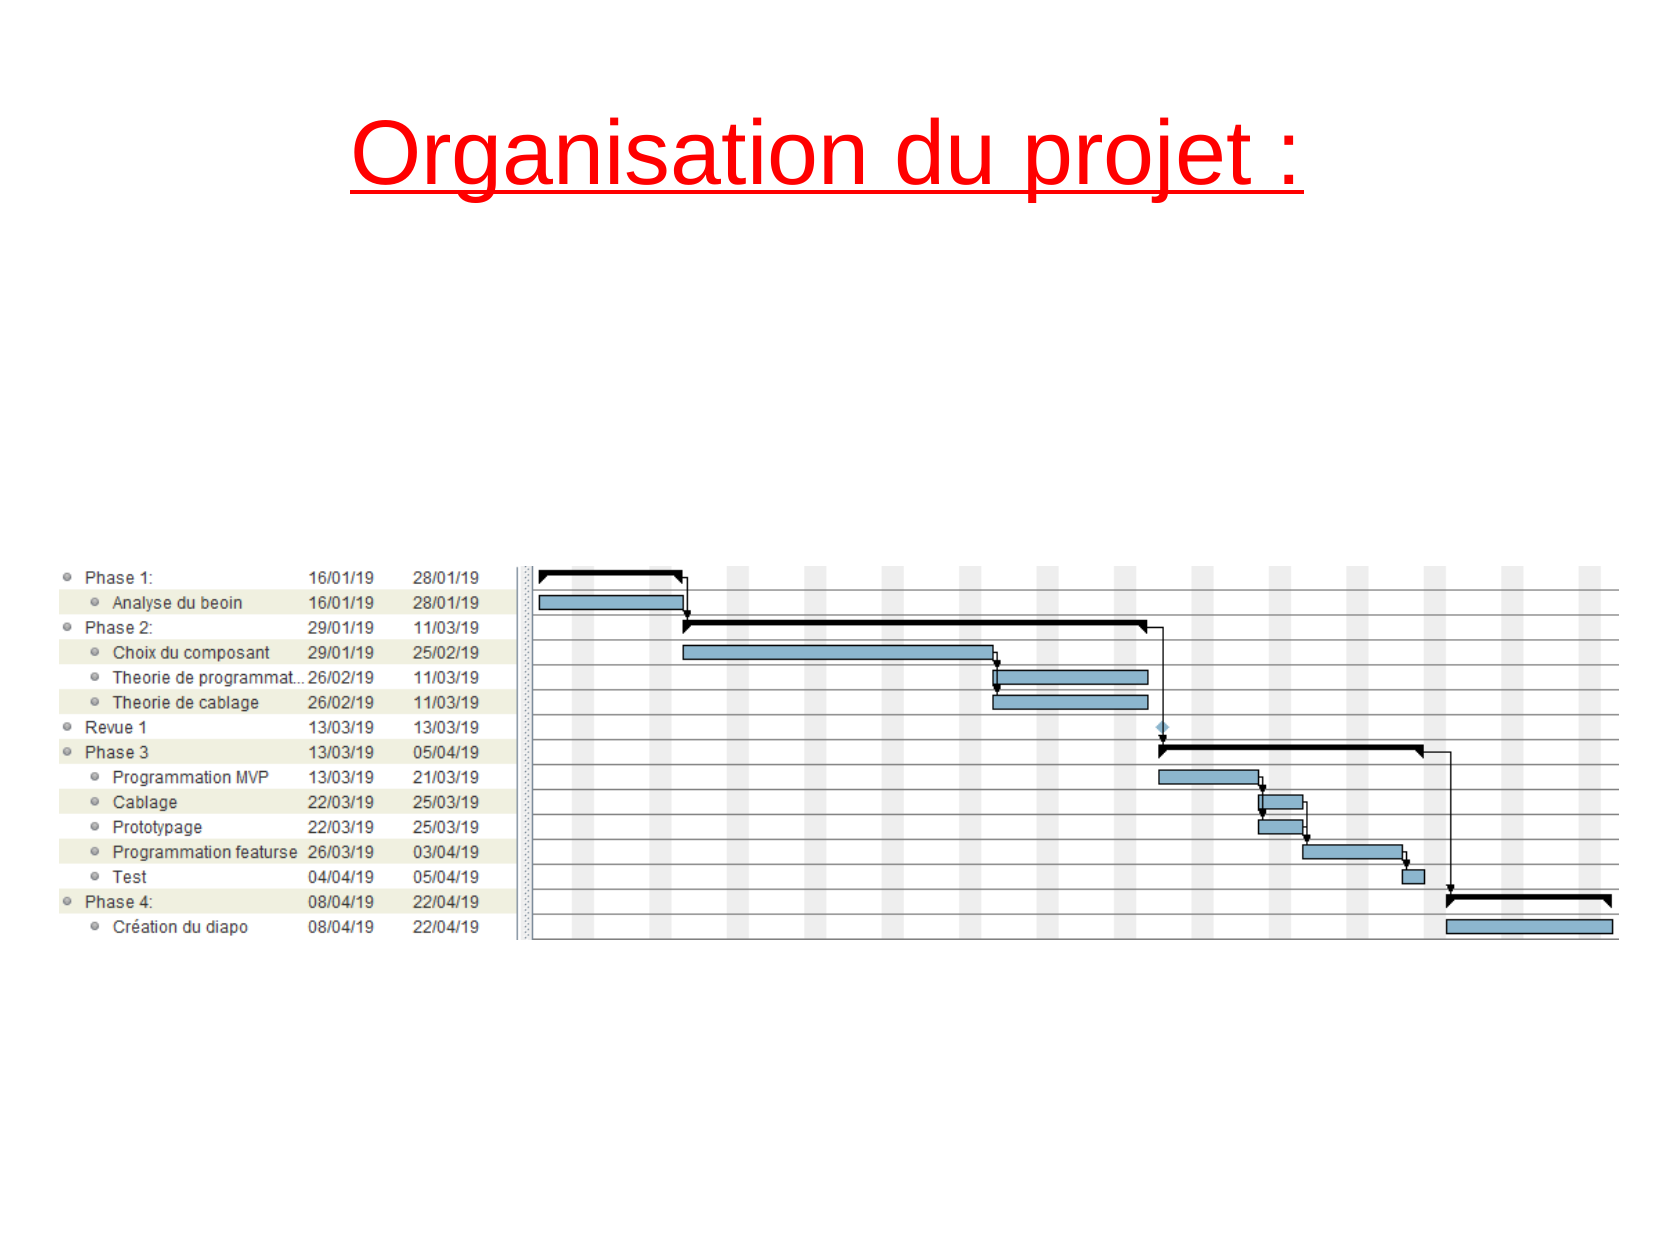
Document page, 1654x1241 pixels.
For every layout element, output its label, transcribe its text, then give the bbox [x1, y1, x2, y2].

picture [59, 566, 1619, 941]
title Organisation du projet : [82, 49, 1571, 257]
